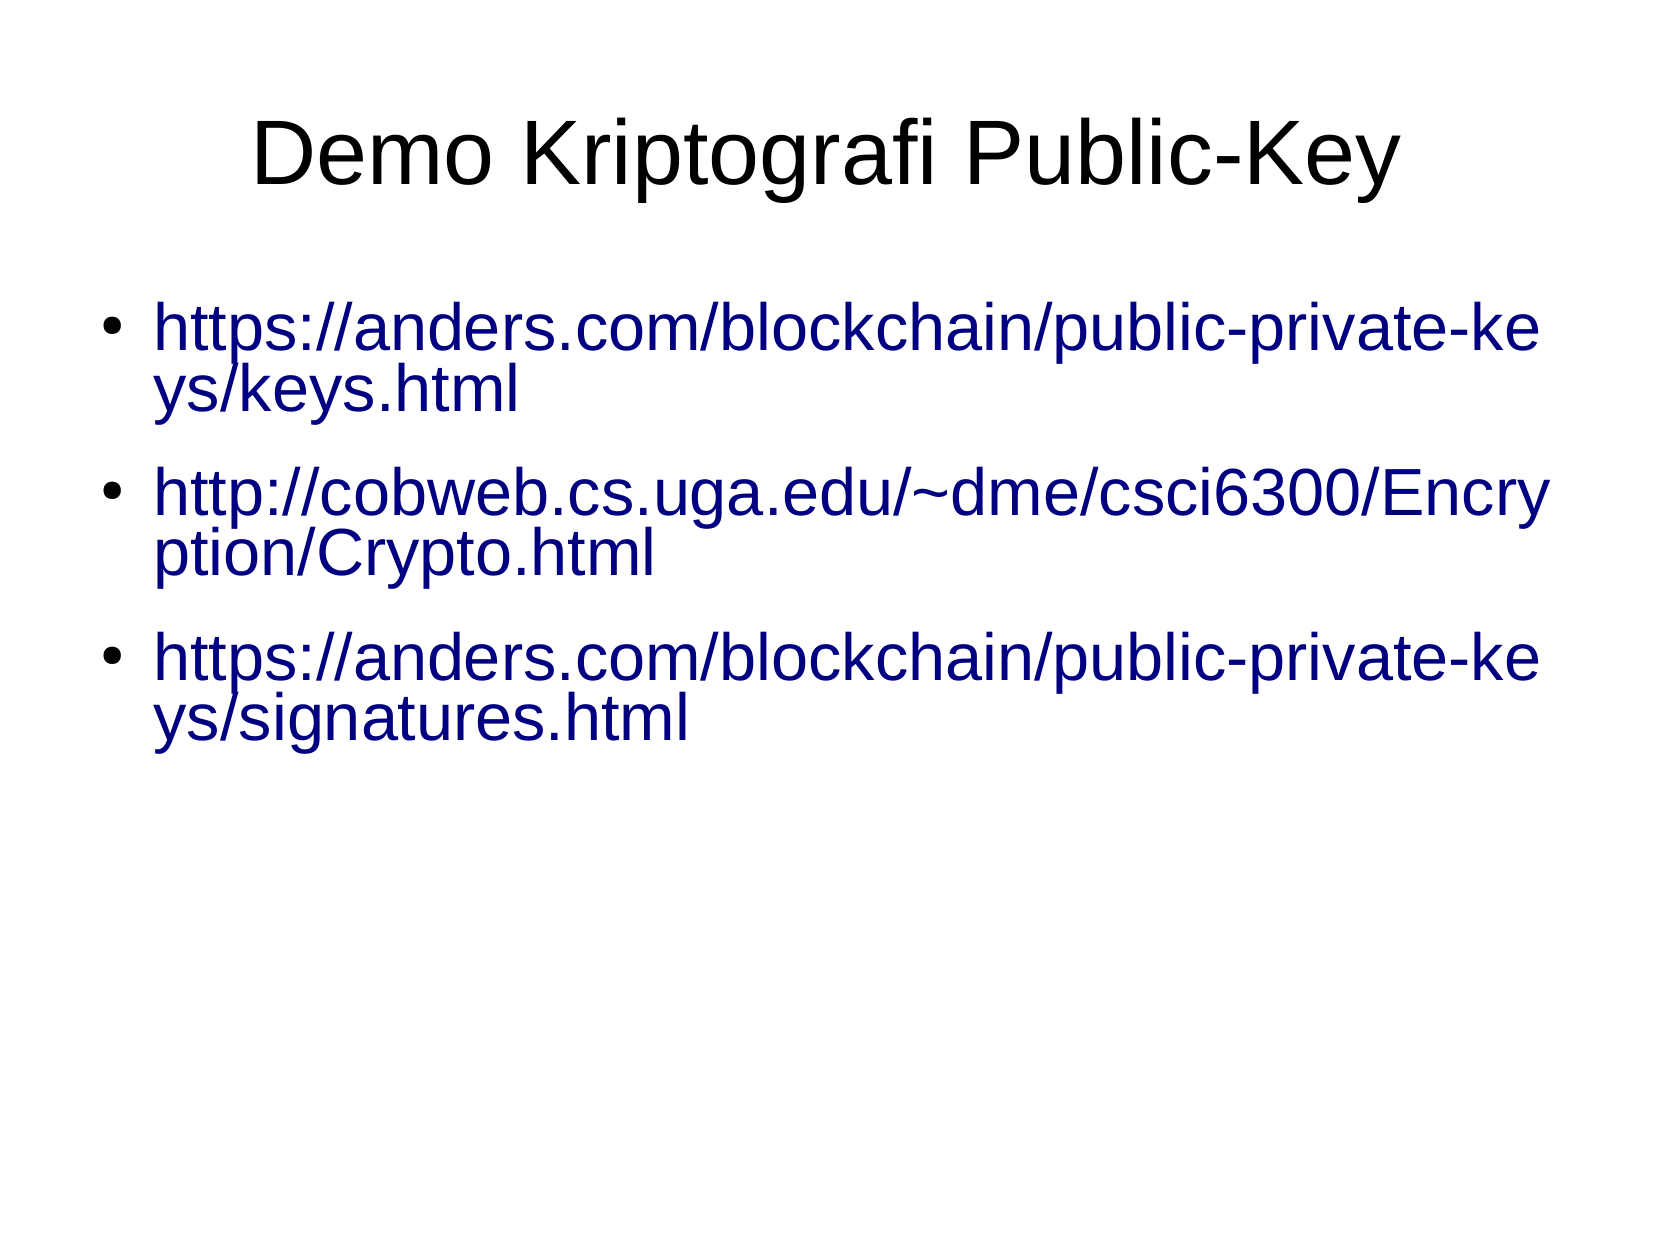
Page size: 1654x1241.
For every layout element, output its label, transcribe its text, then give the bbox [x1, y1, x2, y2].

title Demo Kriptografi Public-Key [82, 49, 1571, 257]
list https://anders.com/blockchain/public-private-keys/keys.html http://cobweb.cs.uga.edu/~dme/csci6300/Encryption/Crypto.html https://anders.com/blockchain/public-private-keys/signatures.html [82, 290, 1571, 1010]
